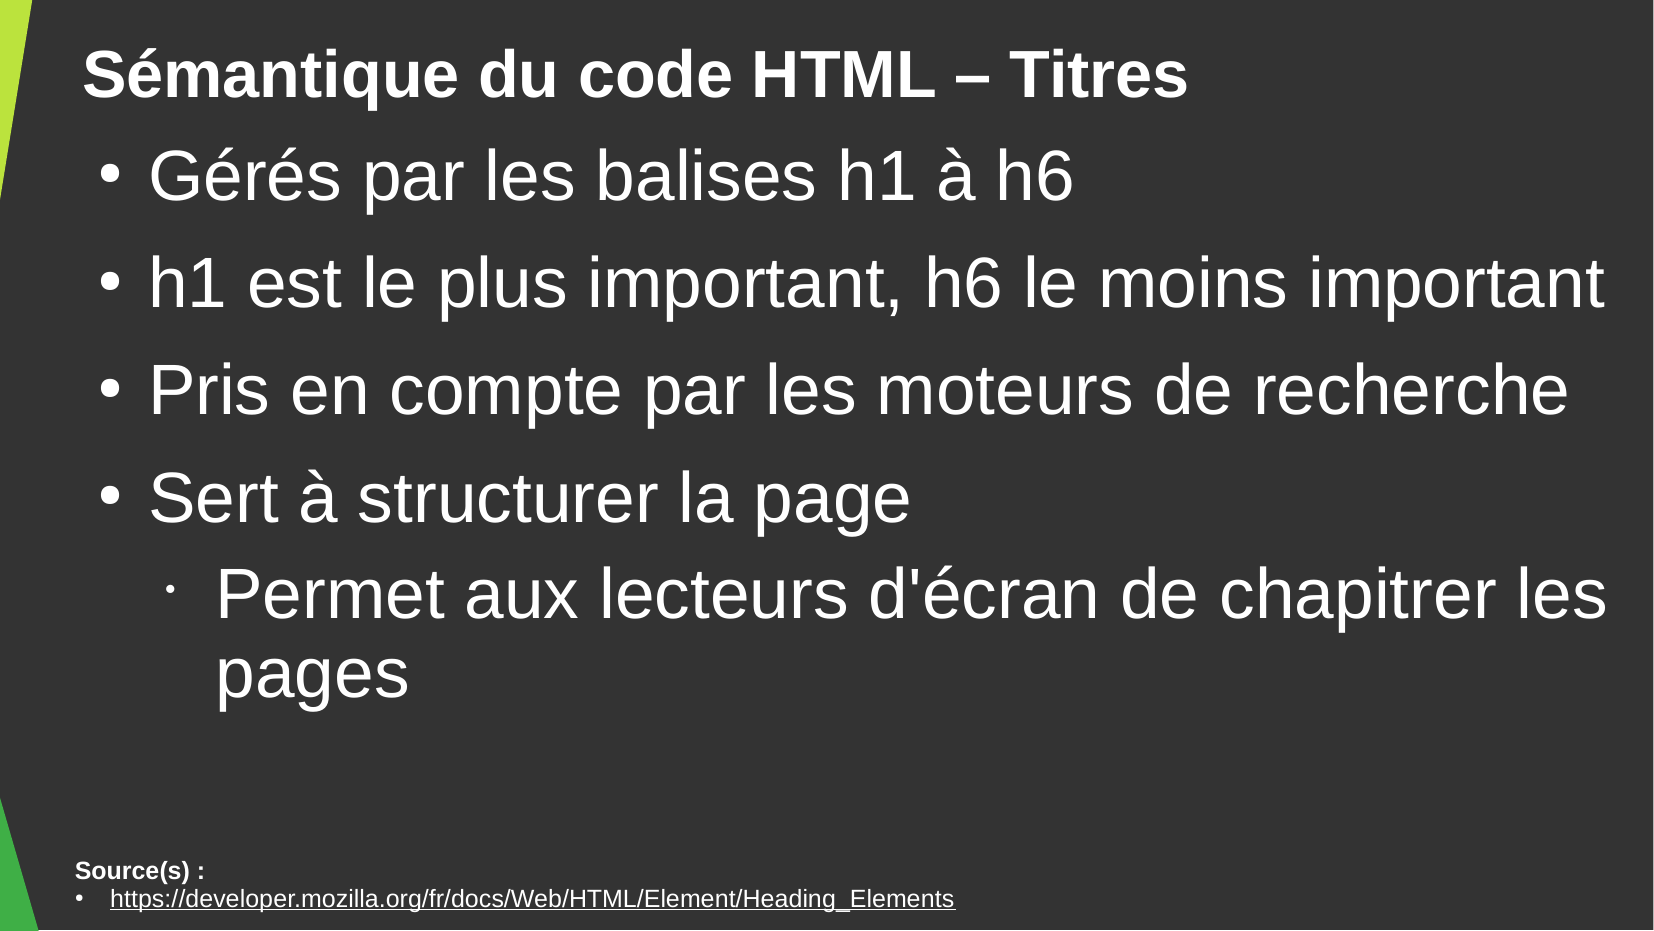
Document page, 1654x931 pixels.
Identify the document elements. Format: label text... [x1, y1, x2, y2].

list Gérés par les balises h1 à h6 h1 est le plus important, h6 le moins important Pris en compte par les moteurs de recherche Sert à structurer la page Permet aux lecteurs d'écran de chapitrer les pages [80, 135, 1630, 839]
title Sémantique du code HTML – Titres [82, 36, 1654, 130]
text_box [0, 0, 33, 200]
text_box Source(s) : https://developer.mozilla.org/fr/docs/Web/HTML/Element/Heading_Elements [60, 821, 1546, 921]
text_box [0, 797, 39, 931]
